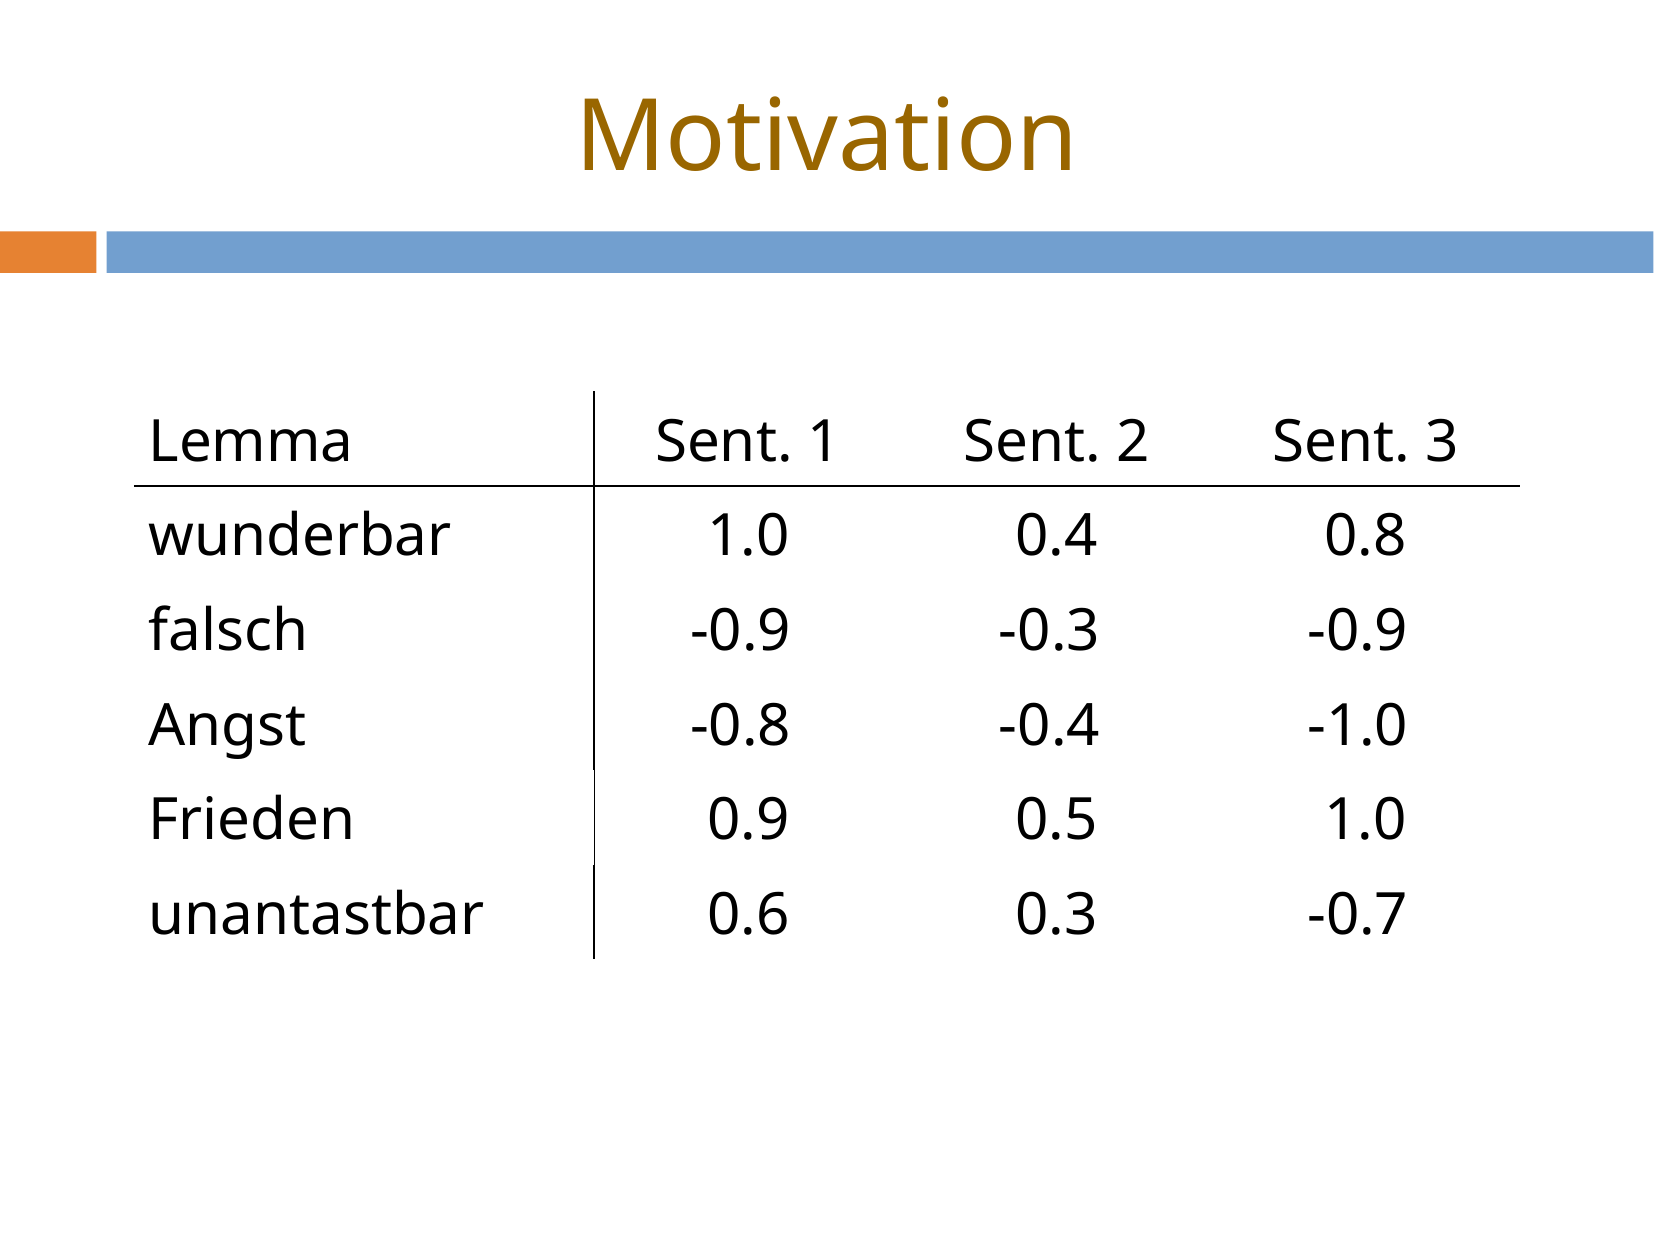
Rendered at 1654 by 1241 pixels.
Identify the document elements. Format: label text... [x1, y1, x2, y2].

table_cell -0.9 [1211, 581, 1520, 675]
table_cell Angst [134, 675, 593, 770]
table_cell 0.3 [903, 865, 1211, 959]
table_header Sent. 2 [903, 391, 1211, 485]
table_cell 1.0 [595, 487, 903, 581]
table_cell -0.7 [1211, 865, 1520, 959]
table_header Lemma [134, 391, 593, 485]
table_cell unantastbar [134, 865, 593, 959]
table_cell -0.4 [903, 675, 1211, 770]
title Motivation [0, 49, 1654, 213]
table_cell Frieden [134, 770, 594, 865]
table_cell -0.8 [595, 675, 903, 770]
table_cell 0.9 [595, 770, 903, 865]
table_cell 0.5 [903, 770, 1211, 865]
table_cell 0.6 [595, 865, 903, 959]
table_cell -0.9 [595, 581, 903, 675]
table_cell 1.0 [1211, 770, 1520, 865]
table_cell -0.3 [903, 581, 1211, 675]
table_header Sent. 1 [595, 391, 903, 485]
table_cell wunderbar [134, 487, 593, 581]
table_header Sent. 3 [1211, 391, 1520, 485]
table_cell falsch [134, 581, 593, 675]
table_cell -1.0 [1211, 675, 1520, 770]
table_cell 0.8 [1211, 487, 1520, 581]
table_cell 0.4 [903, 487, 1211, 581]
